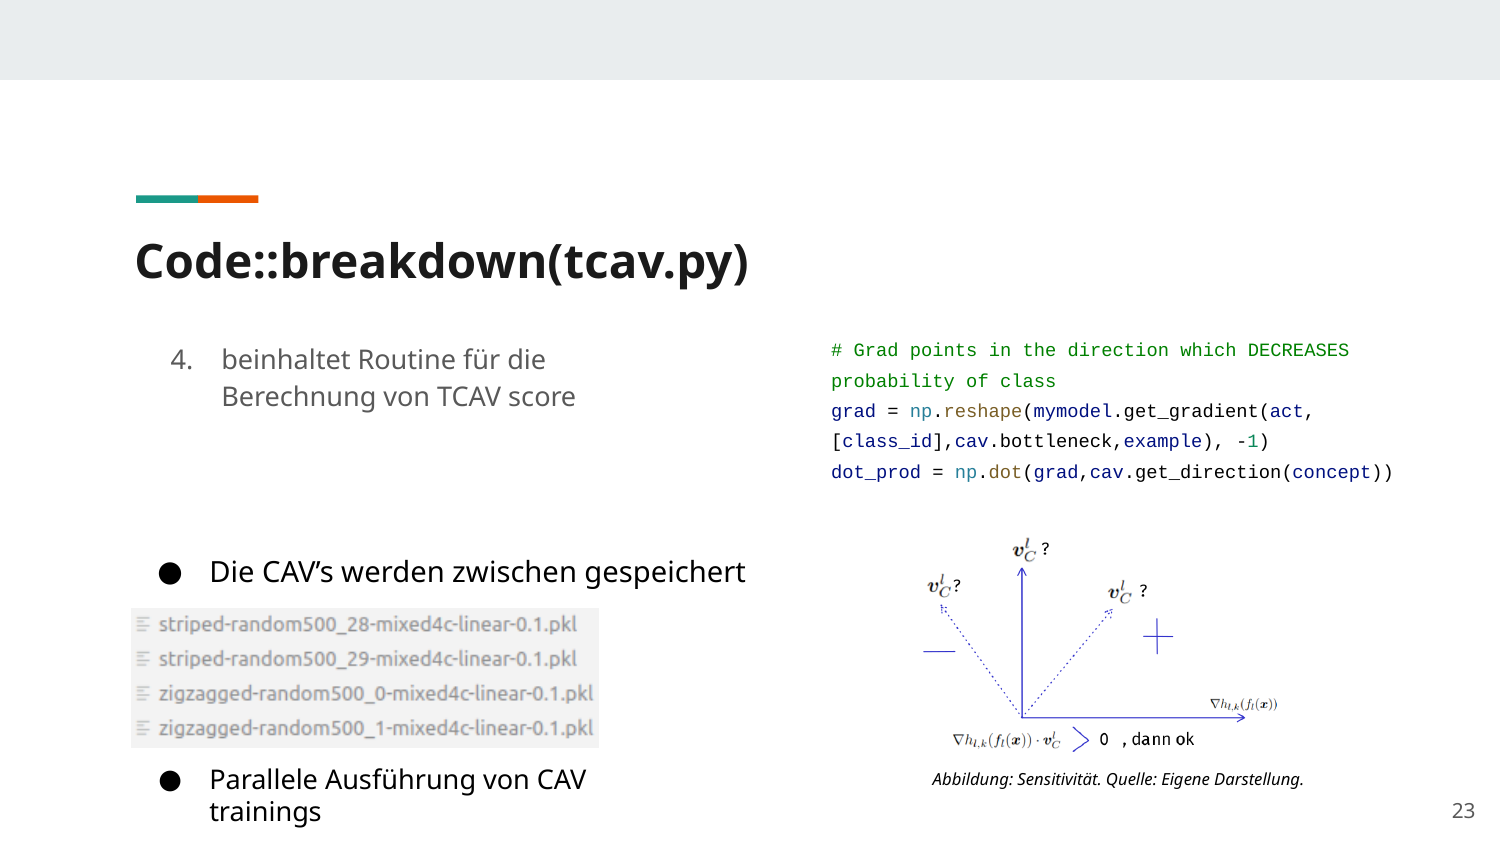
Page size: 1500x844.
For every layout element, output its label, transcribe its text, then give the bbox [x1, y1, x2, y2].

text_box # Grad points in the direction which DECREASES probability of class grad = np.reshape(mymodel.get_gradient(act, [class_id],cav.bottleneck,example), -1) dot_prod = np.dot(grad,cav.get_direction(concept)) [816, 315, 1432, 520]
text_box Parallele Ausführung von CAV trainings [119, 747, 710, 843]
title Code::breakdown(tcav.py) [119, 216, 1381, 305]
picture [917, 533, 1282, 753]
text_box Die CAV’s werden zwischen gespeichert [119, 537, 828, 604]
list beinhaltet Routine für die Berechnung von TCAV score [131, 322, 629, 534]
picture [131, 608, 599, 748]
text_box Abbildung: Sensitivität. Quelle: Eigene Darstellung. [917, 753, 1350, 804]
slide_number <number> [1400, 779, 1491, 844]
